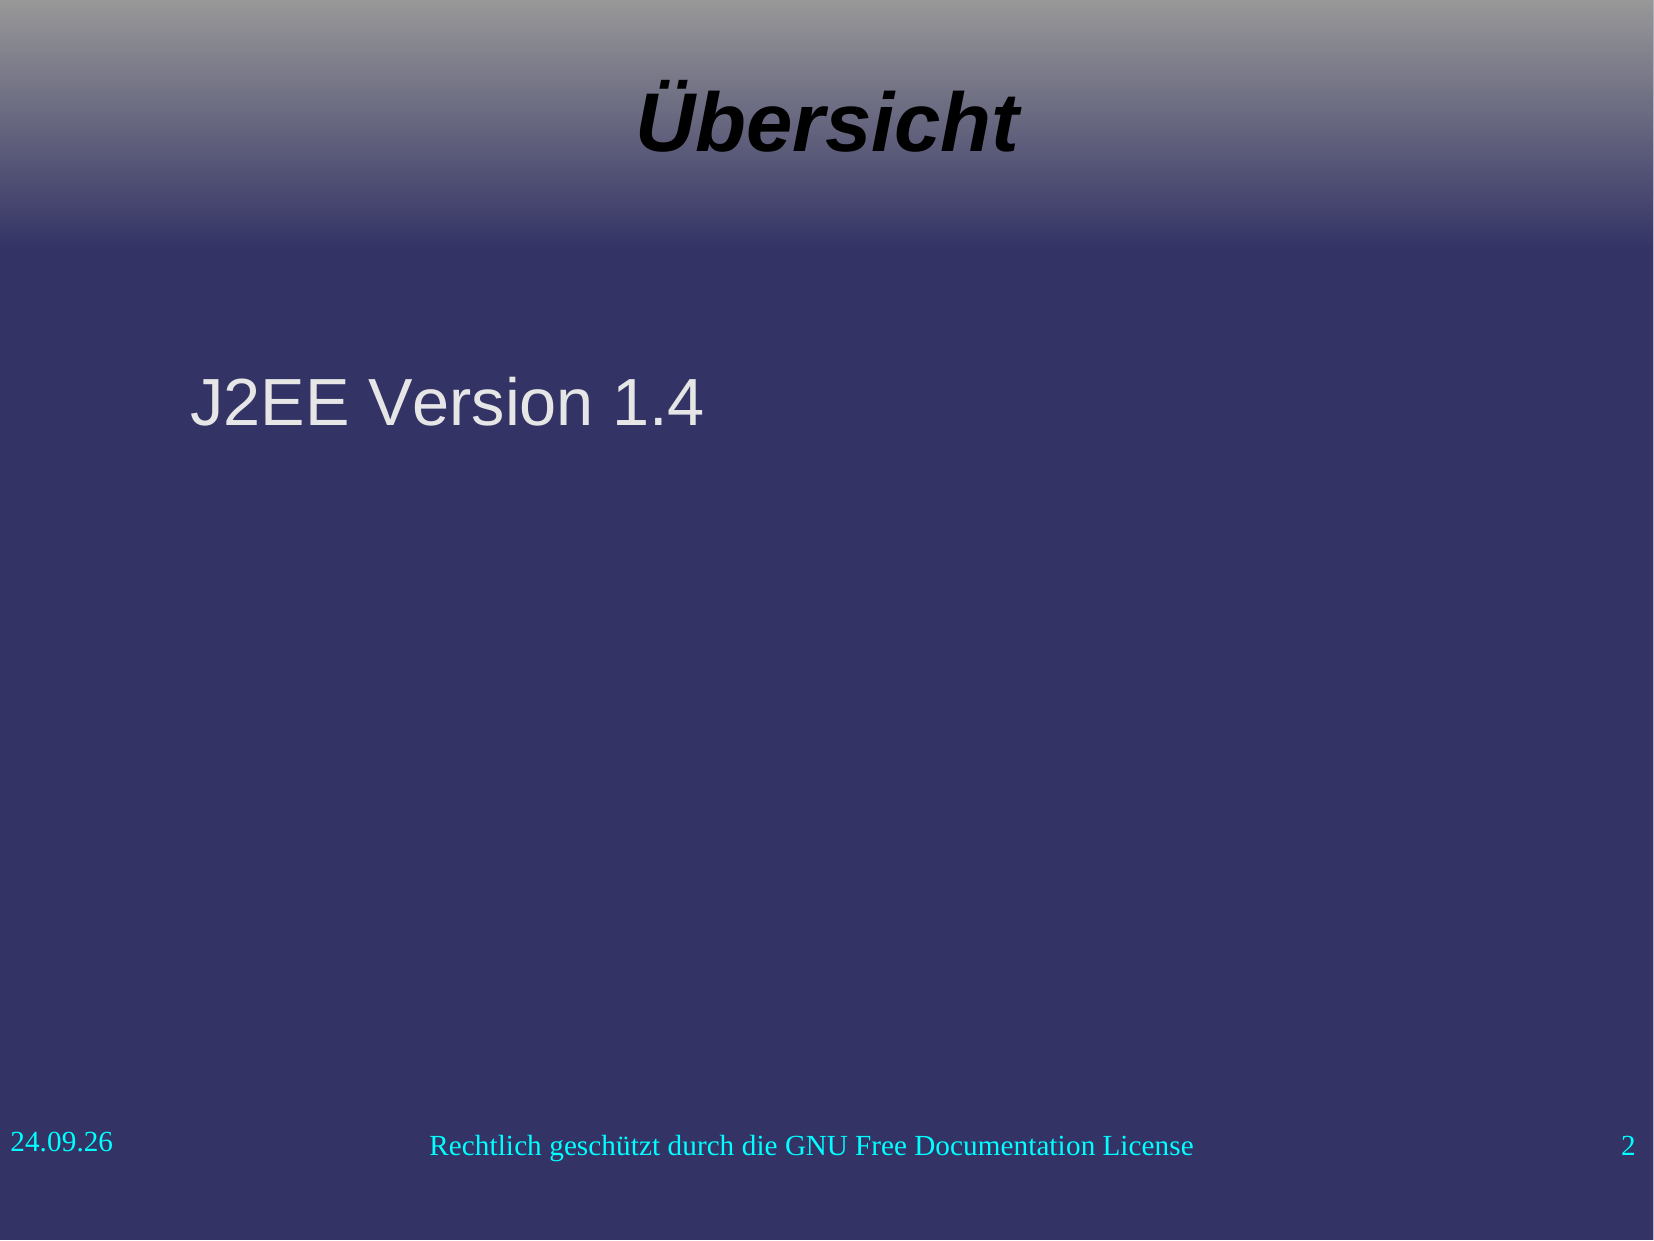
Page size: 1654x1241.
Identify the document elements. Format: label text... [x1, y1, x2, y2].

title Übersicht [121, 19, 1534, 227]
list J2EE Version 1.4 [178, 364, 1570, 1147]
